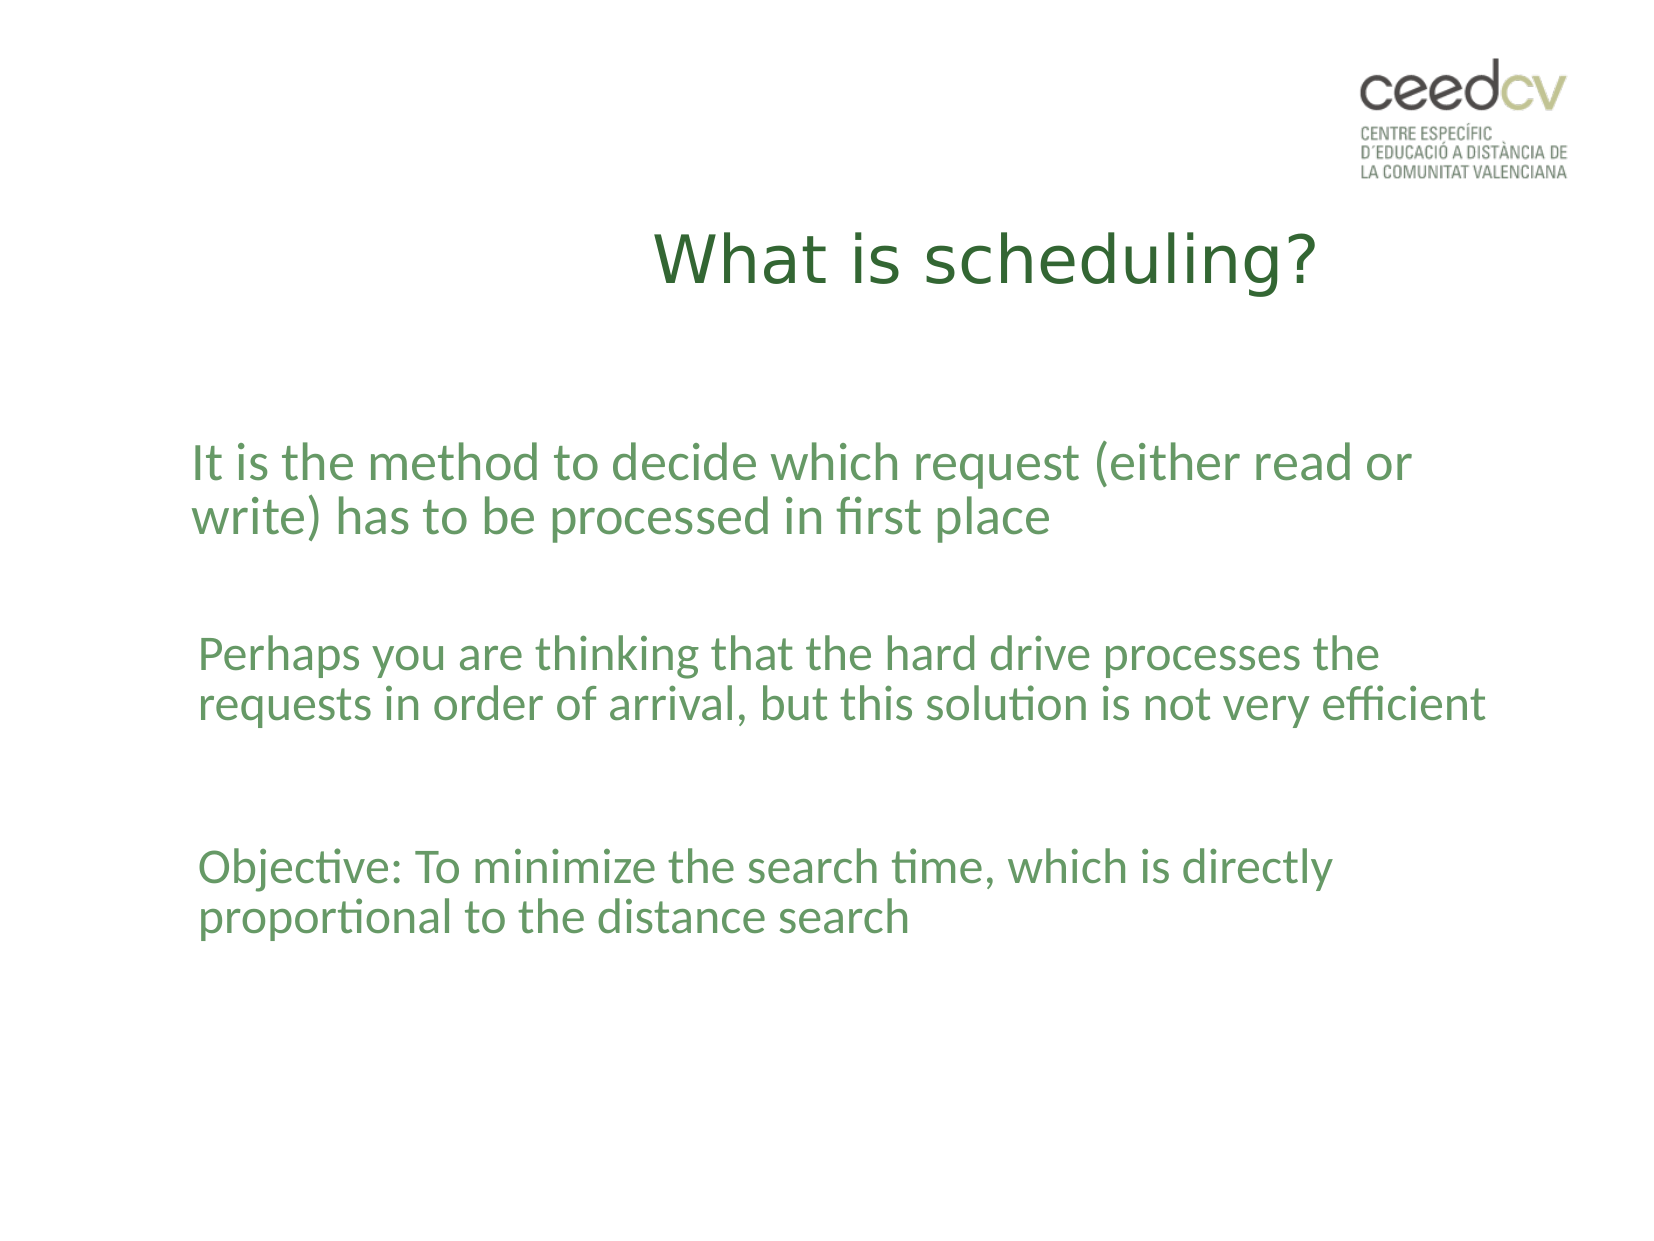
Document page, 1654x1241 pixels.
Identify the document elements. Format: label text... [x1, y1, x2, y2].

text_box Perhaps you are thinking that the hard drive processes the requests in order of arrival, but this solution is not very efficient [183, 625, 1554, 830]
text_box It is the method to decide which request (either read or write) has to be processed in first place [177, 432, 1477, 637]
picture [1342, 48, 1585, 189]
text_box What is scheduling? [637, 214, 1548, 385]
text_box Objective: To minimize the search time, which is directly proportional to the distance search [183, 838, 1554, 1043]
